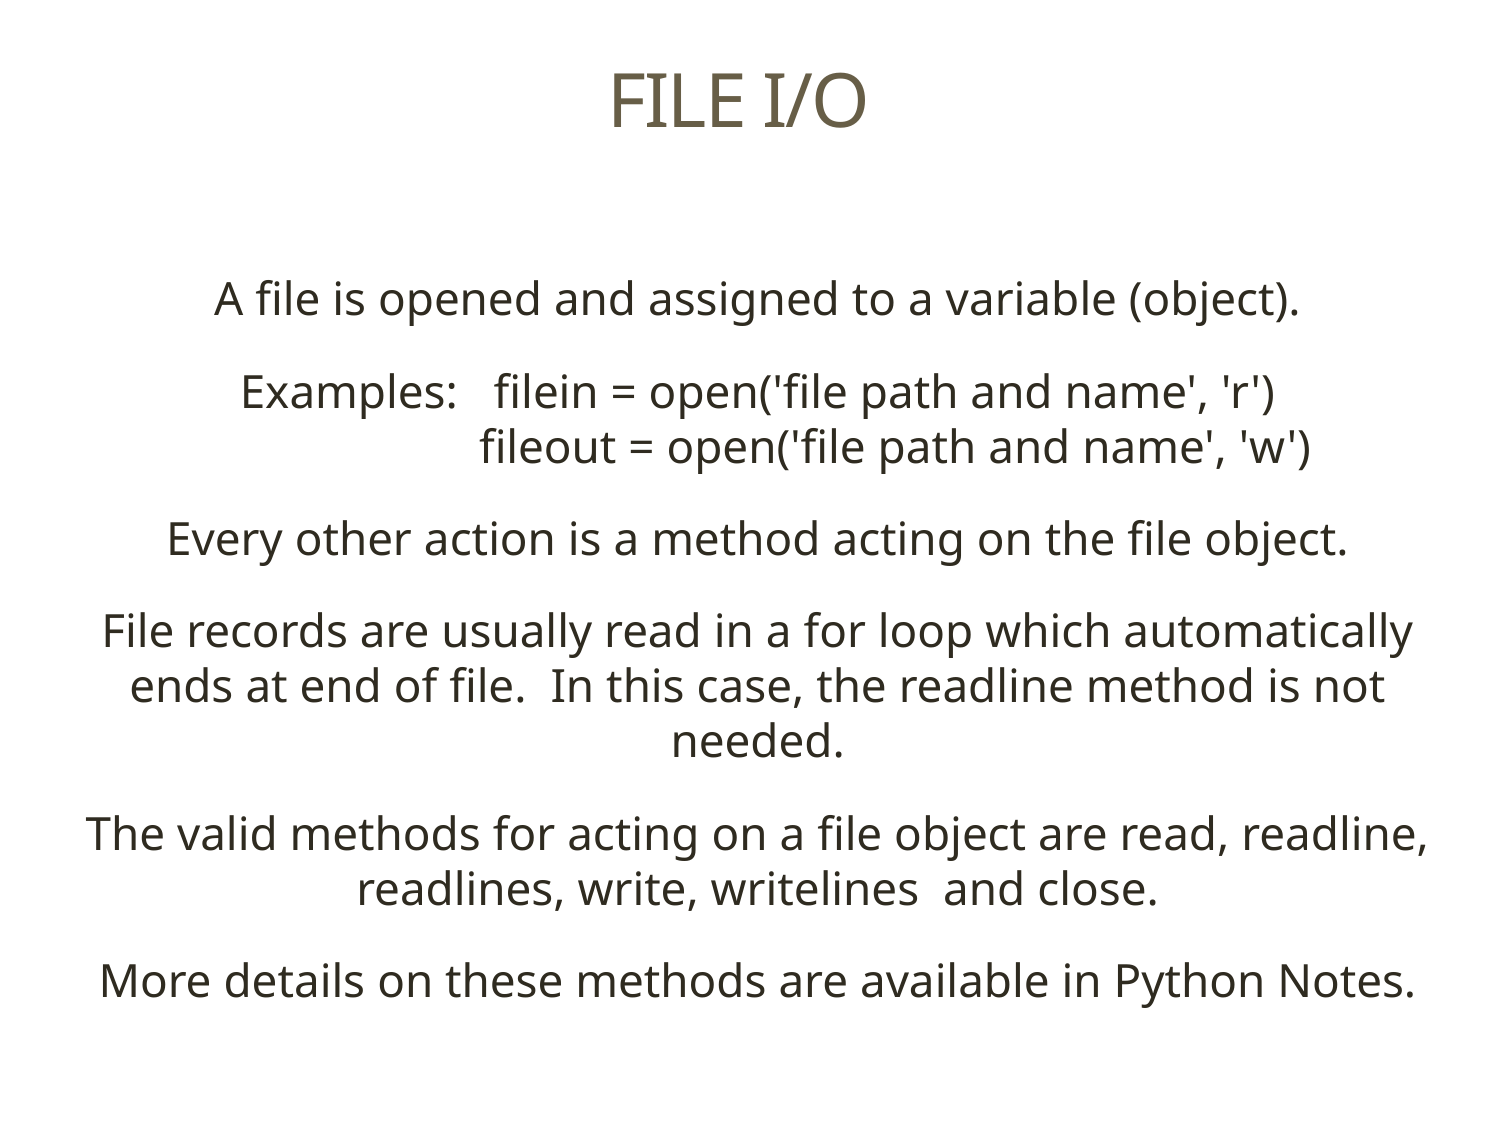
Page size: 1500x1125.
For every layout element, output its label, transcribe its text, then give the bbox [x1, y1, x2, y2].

title FILE I/O [18, 45, 1460, 233]
list A file is opened and assigned to a variable (object). Examples: filein = open('file path and name', 'r') fileout = open('file path and name', 'w') Every other action is a method acting on the file object. File records are usually read in a for loop which automatically ends at end of file. In this case, the readline method is not needed. The valid methods for acting on a file object are read, readline, readlines, write, writelines and close. More details on these methods are available in Python Notes. [18, 262, 1460, 1098]
